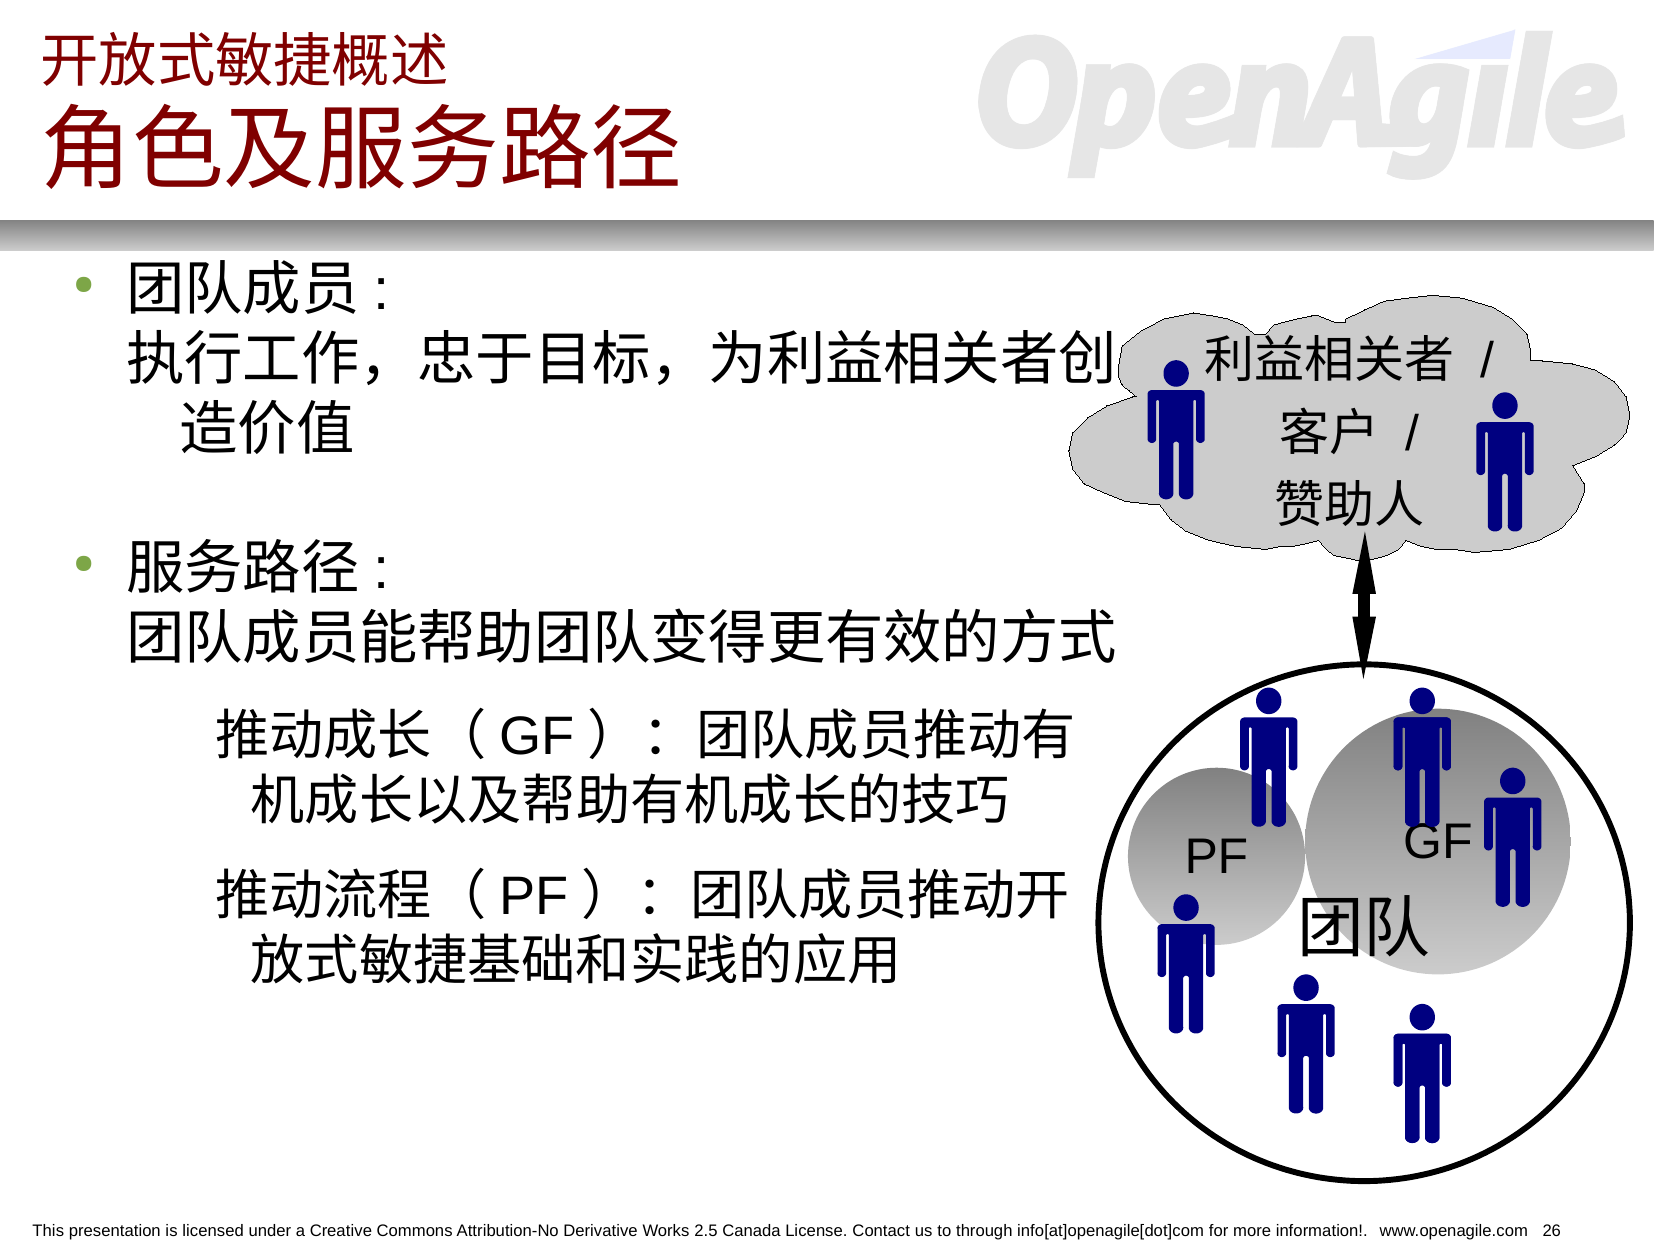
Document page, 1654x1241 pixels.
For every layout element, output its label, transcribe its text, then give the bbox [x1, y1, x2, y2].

text_box 利益相关者 / 客户 / 赞助人 [1068, 295, 1630, 561]
text_box [1173, 894, 1199, 921]
text_box [1393, 1033, 1451, 1144]
list 团队成员: 执行工作，忠于目标，为利益相关者创造价值 服务路径: 团队成员能帮助团队变得更有效的方式 推动成长（GF）：团队成员推动有机成长以及帮助有机成长的技巧 推动流程（PF）：团队成员推动开放式敏捷基础和实践的应用 [37, 251, 1123, 991]
text_box [1277, 1004, 1335, 1114]
text_box [1157, 924, 1215, 1034]
text_box [1492, 392, 1518, 419]
text_box [1293, 974, 1319, 1001]
text_box [1476, 422, 1534, 532]
text_box [1147, 390, 1205, 500]
text_box [1163, 360, 1189, 387]
title 开放式敏捷概述 角色及服务路径 [40, 26, 1654, 204]
text_box [1500, 767, 1526, 795]
text_box [1393, 717, 1451, 827]
text_box [1409, 687, 1435, 715]
text_box [1240, 717, 1298, 827]
text_box [1409, 1003, 1435, 1031]
text_box 团队 [1098, 664, 1630, 1182]
text_box [1484, 797, 1542, 907]
text_box [1256, 687, 1282, 715]
